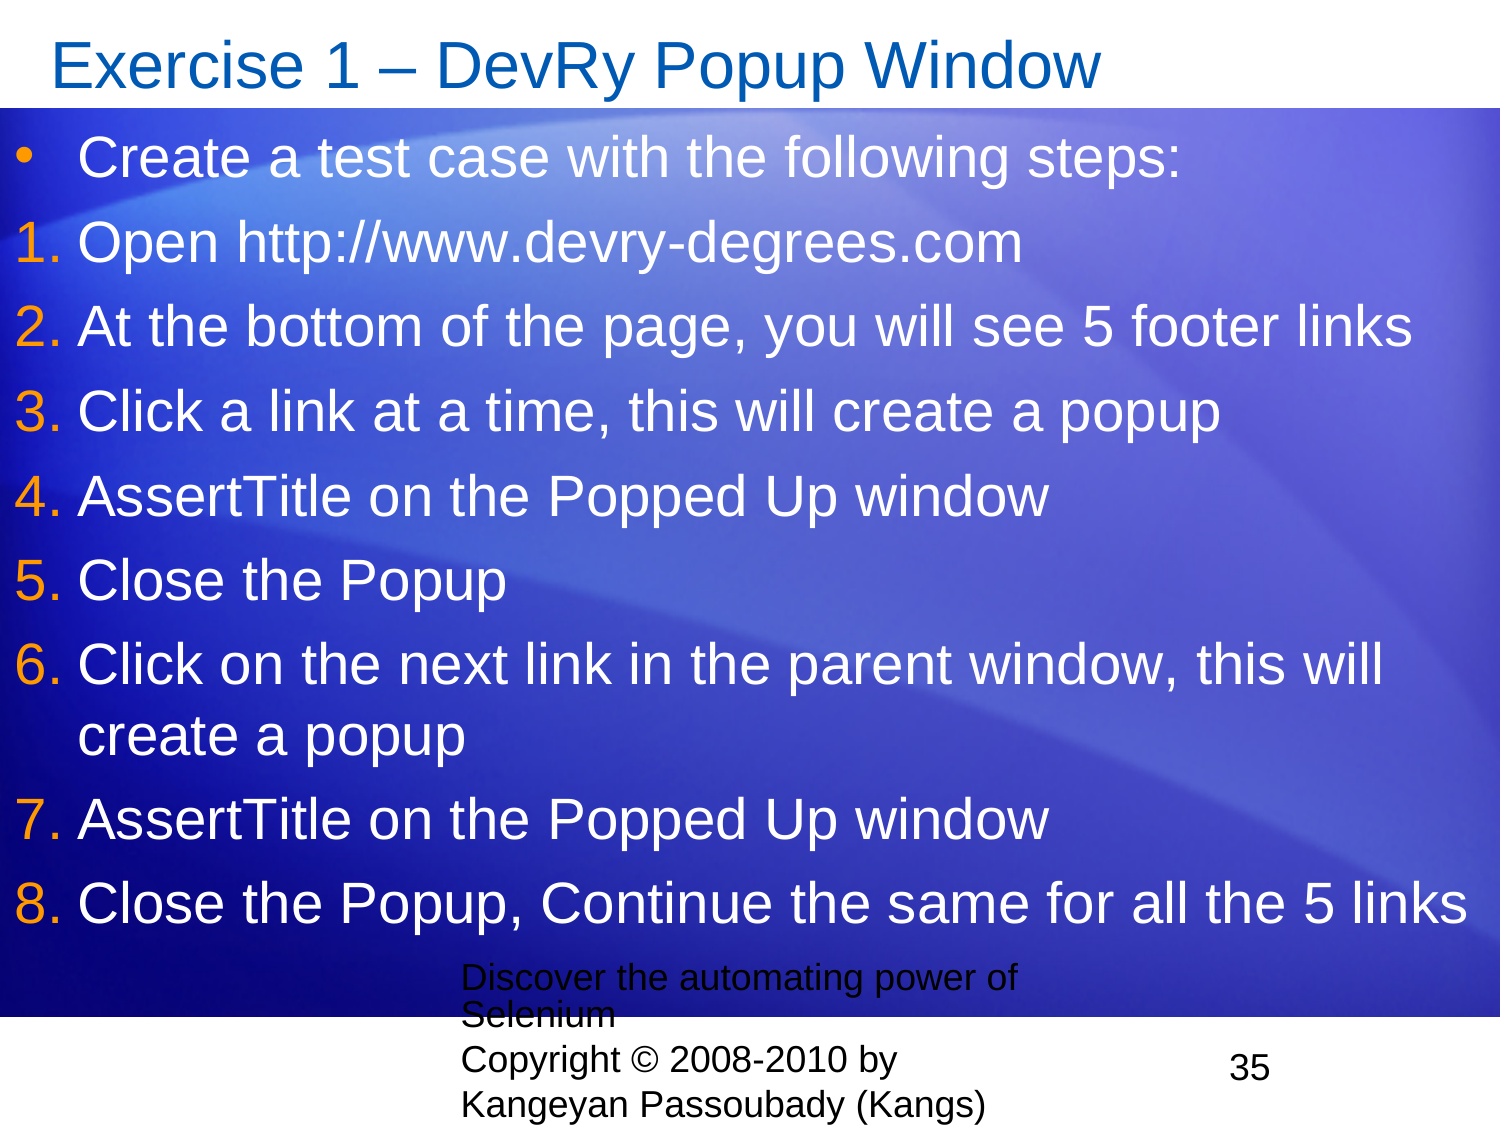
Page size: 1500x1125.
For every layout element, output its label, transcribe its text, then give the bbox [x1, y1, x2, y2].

title Exercise 1 – DevRy Popup Window [35, 11, 1386, 111]
list Create a test case with the following steps: Open http://www.devry-degrees.com At the bottom of the page, you will see 5 footer links Click a link at a time, this will create a popup AssertTitle on the Popped Up window Close the Popup Click on the next link in the parent window, this will create a popup AssertTitle on the Popped Up window Close the Popup, Continue the same for all the 5 links [0, 111, 1500, 1026]
